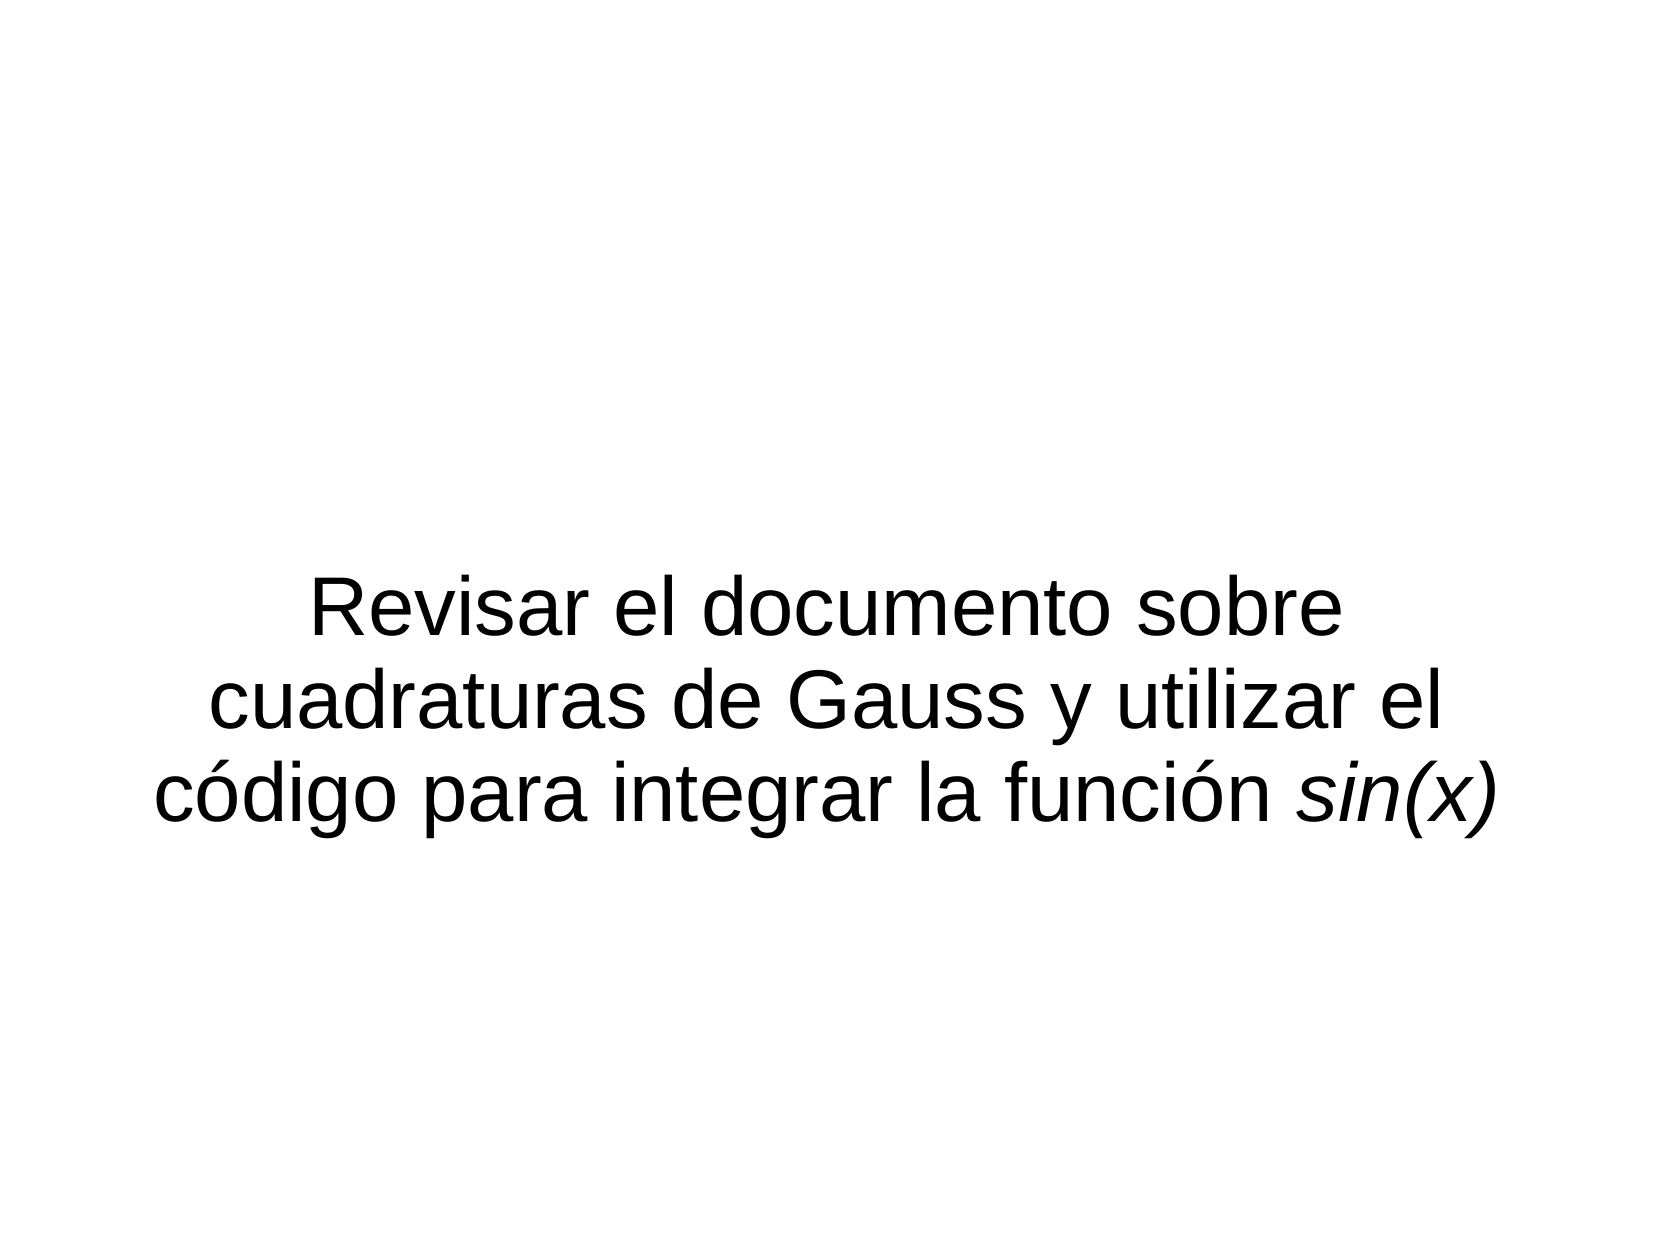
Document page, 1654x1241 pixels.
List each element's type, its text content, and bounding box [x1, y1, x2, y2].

subtitle Revisar el documento sobre cuadraturas de Gauss y utilizar el código para integrar la función sin(x) [82, 297, 1571, 1102]
